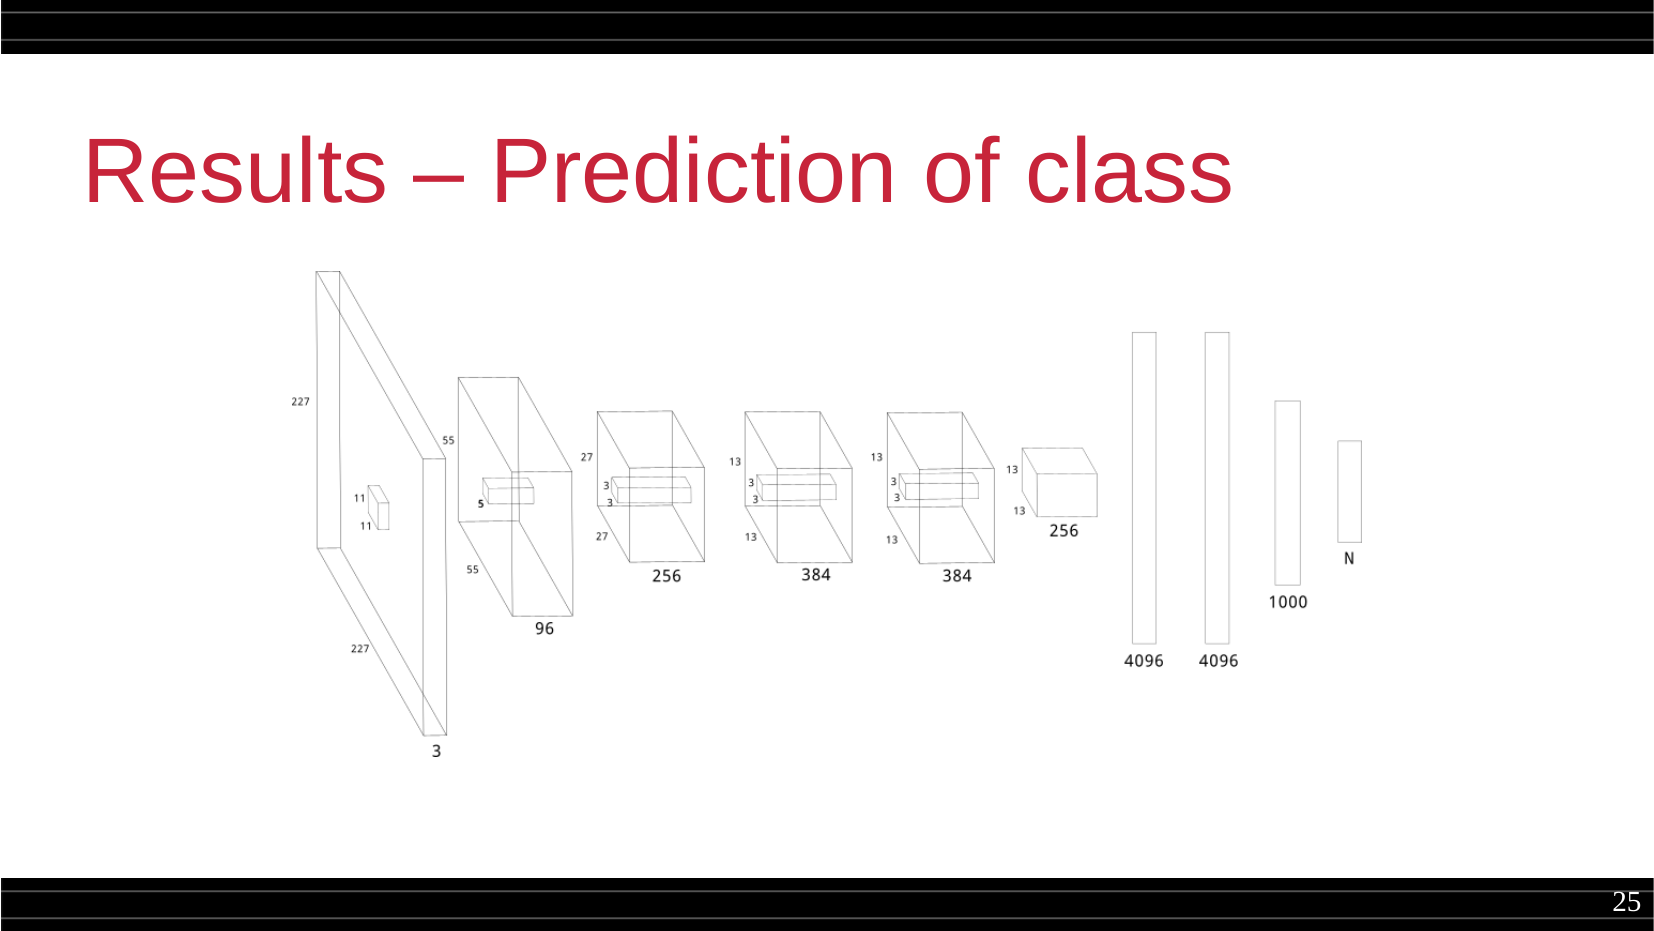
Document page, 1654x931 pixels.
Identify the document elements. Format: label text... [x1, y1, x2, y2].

picture [1, 878, 1654, 931]
picture [1, 0, 1654, 54]
picture [292, 271, 1362, 757]
title Results – Prediction of class [82, 92, 1571, 249]
